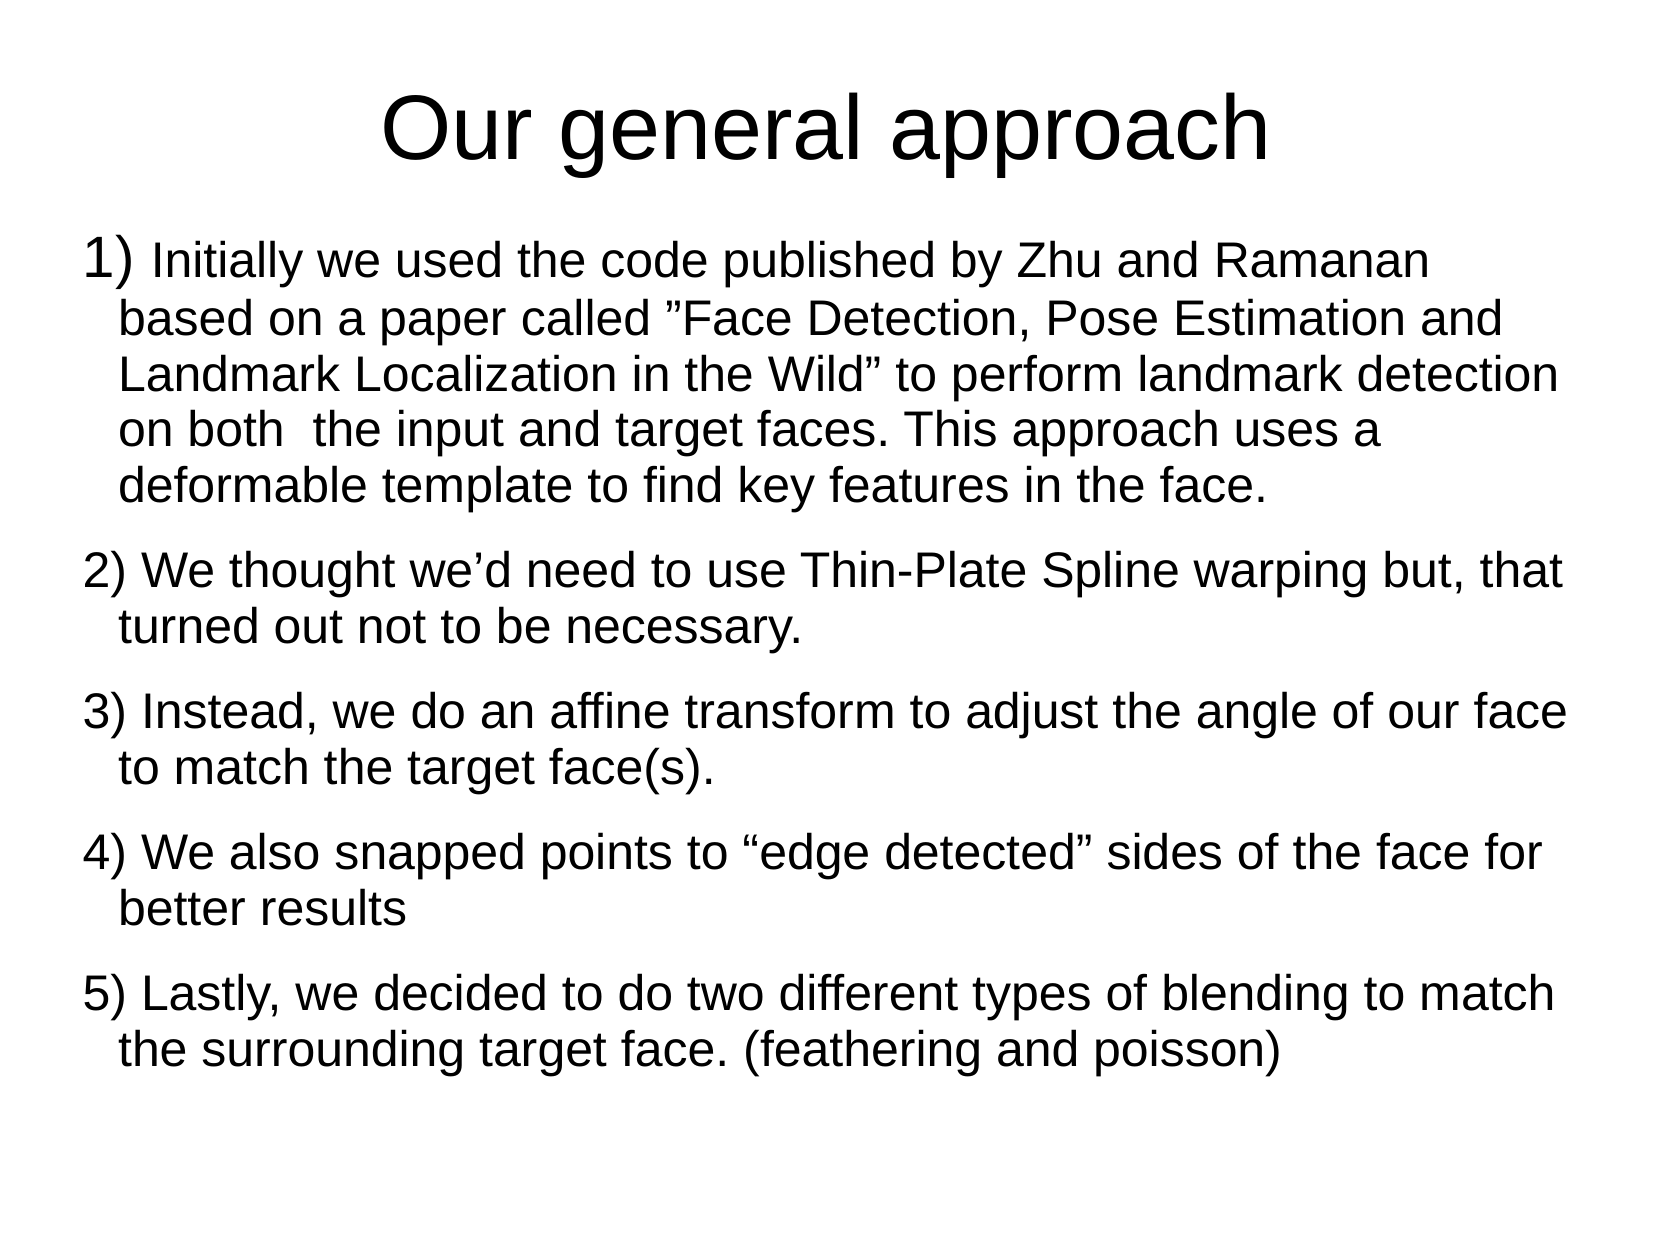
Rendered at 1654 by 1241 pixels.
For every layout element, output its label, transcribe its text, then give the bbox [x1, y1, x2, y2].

list Initially we used the code published by Zhu and Ramanan based on a paper called ”Face Detection, Pose Estimation and Landmark Localization in the Wild” to perform landmark detection on both the input and target faces. This approach uses a deformable template to find key features in the face. We thought we’d need to use Thin-Plate Spline warping but, that turned out not to be necessary. Instead, we do an affine transform to adjust the angle of our face to match the target face(s). We also snapped points to “edge detected” sides of the face for better results Lastly, we decided to do two different types of blending to match the surrounding target face. (feathering and poisson) [82, 225, 1571, 1141]
title Our general approach [82, 60, 1571, 196]
